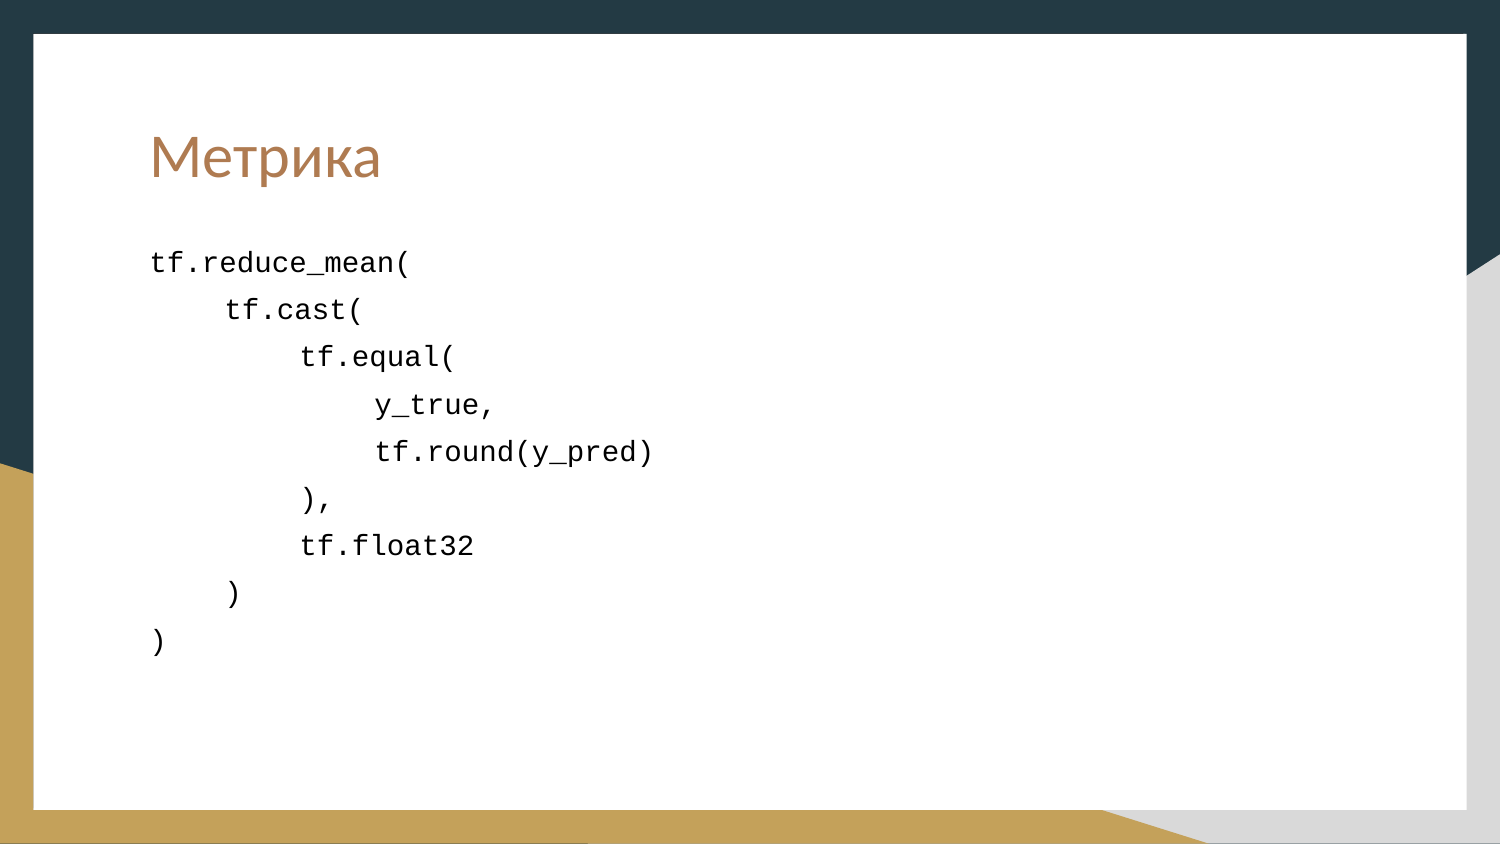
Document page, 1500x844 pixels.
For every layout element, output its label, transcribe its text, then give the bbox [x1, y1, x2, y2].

list tf.reduce_mean( tf.cast( tf.equal( y_true, tf.round(y_pred) ), tf.float32 ) ) [134, 216, 1366, 791]
title Метрика [134, 99, 1366, 216]
